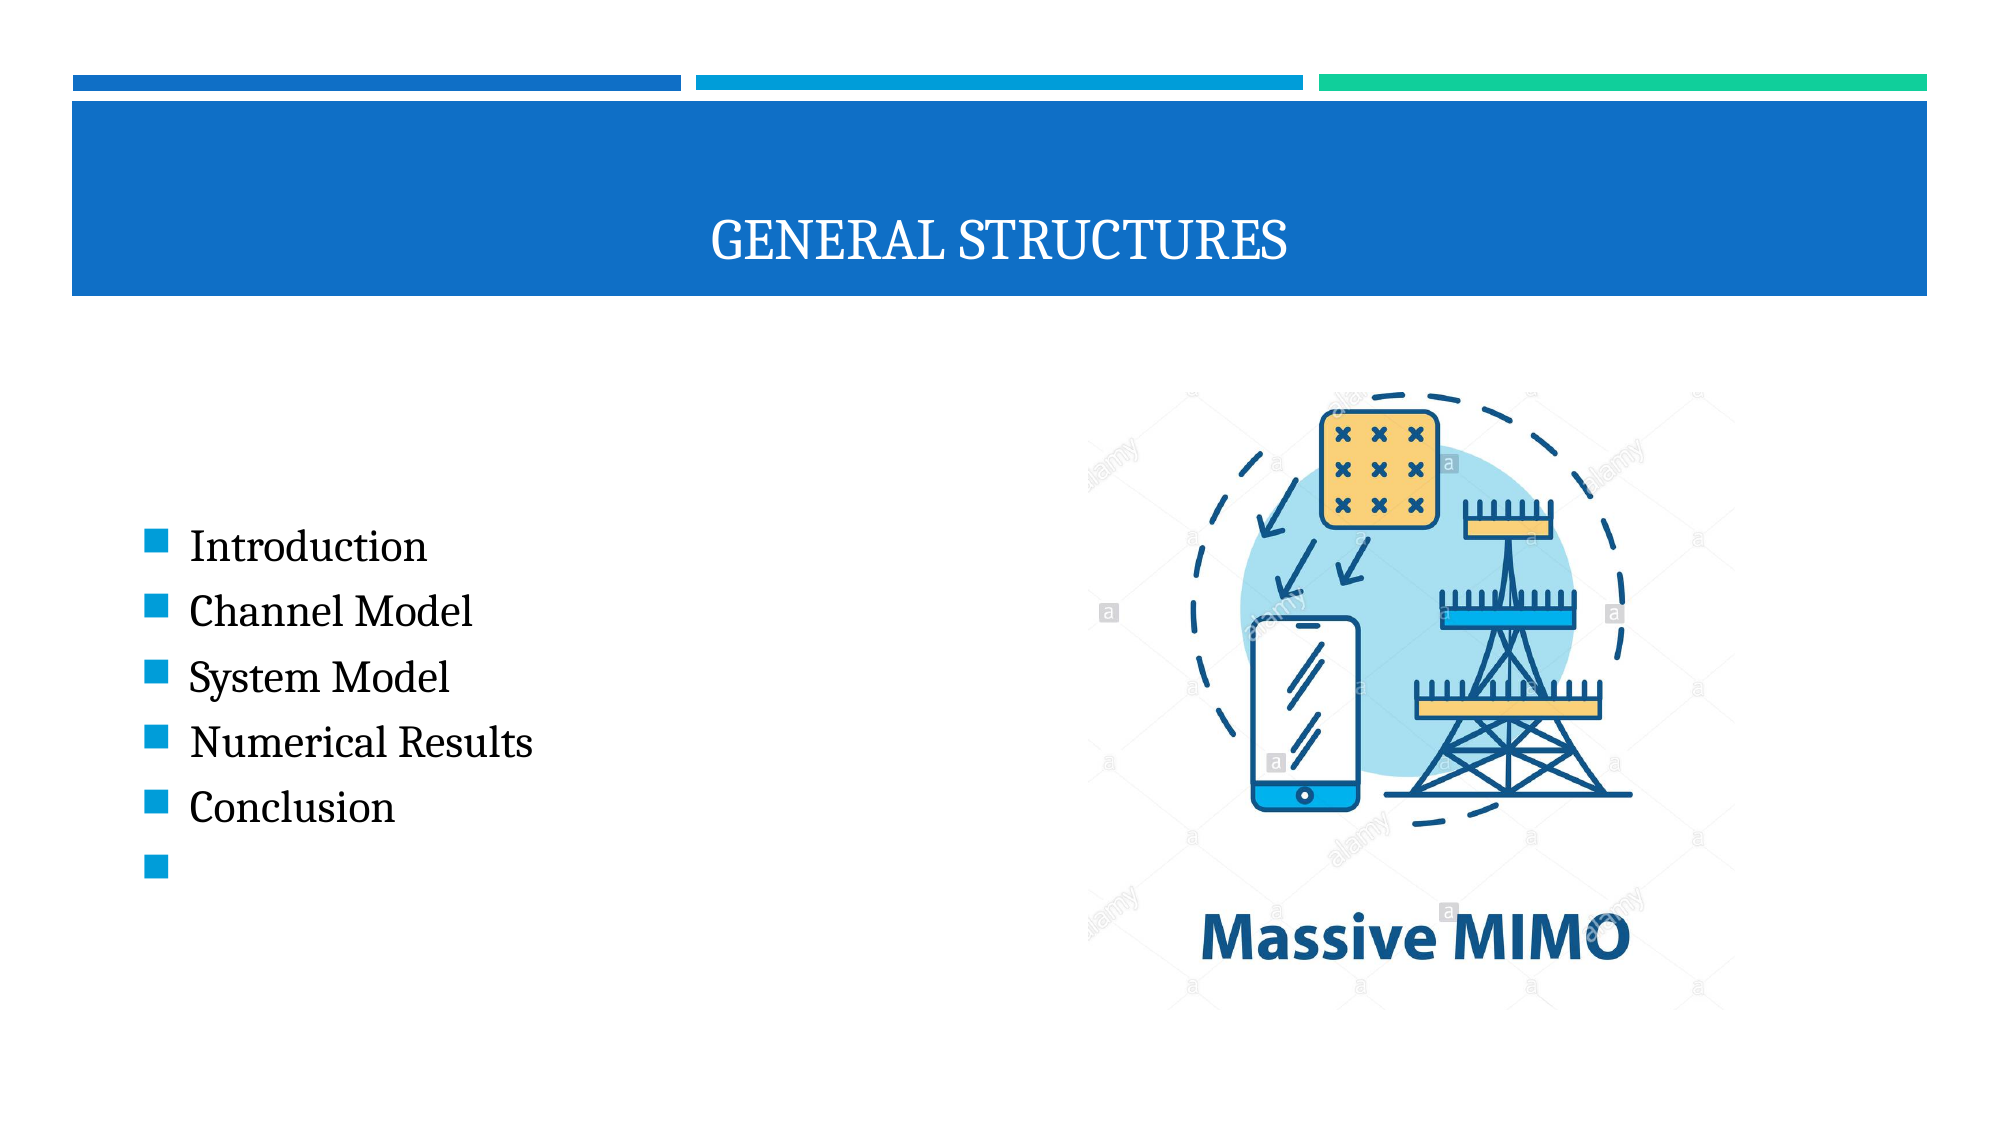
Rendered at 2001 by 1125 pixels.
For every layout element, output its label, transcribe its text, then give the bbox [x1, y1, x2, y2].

list Introduction Channel Model System Model Numerical Results Conclusion [124, 358, 816, 1062]
title GENERAL STRUCTURES [95, 115, 1905, 282]
picture [1088, 392, 1735, 1010]
